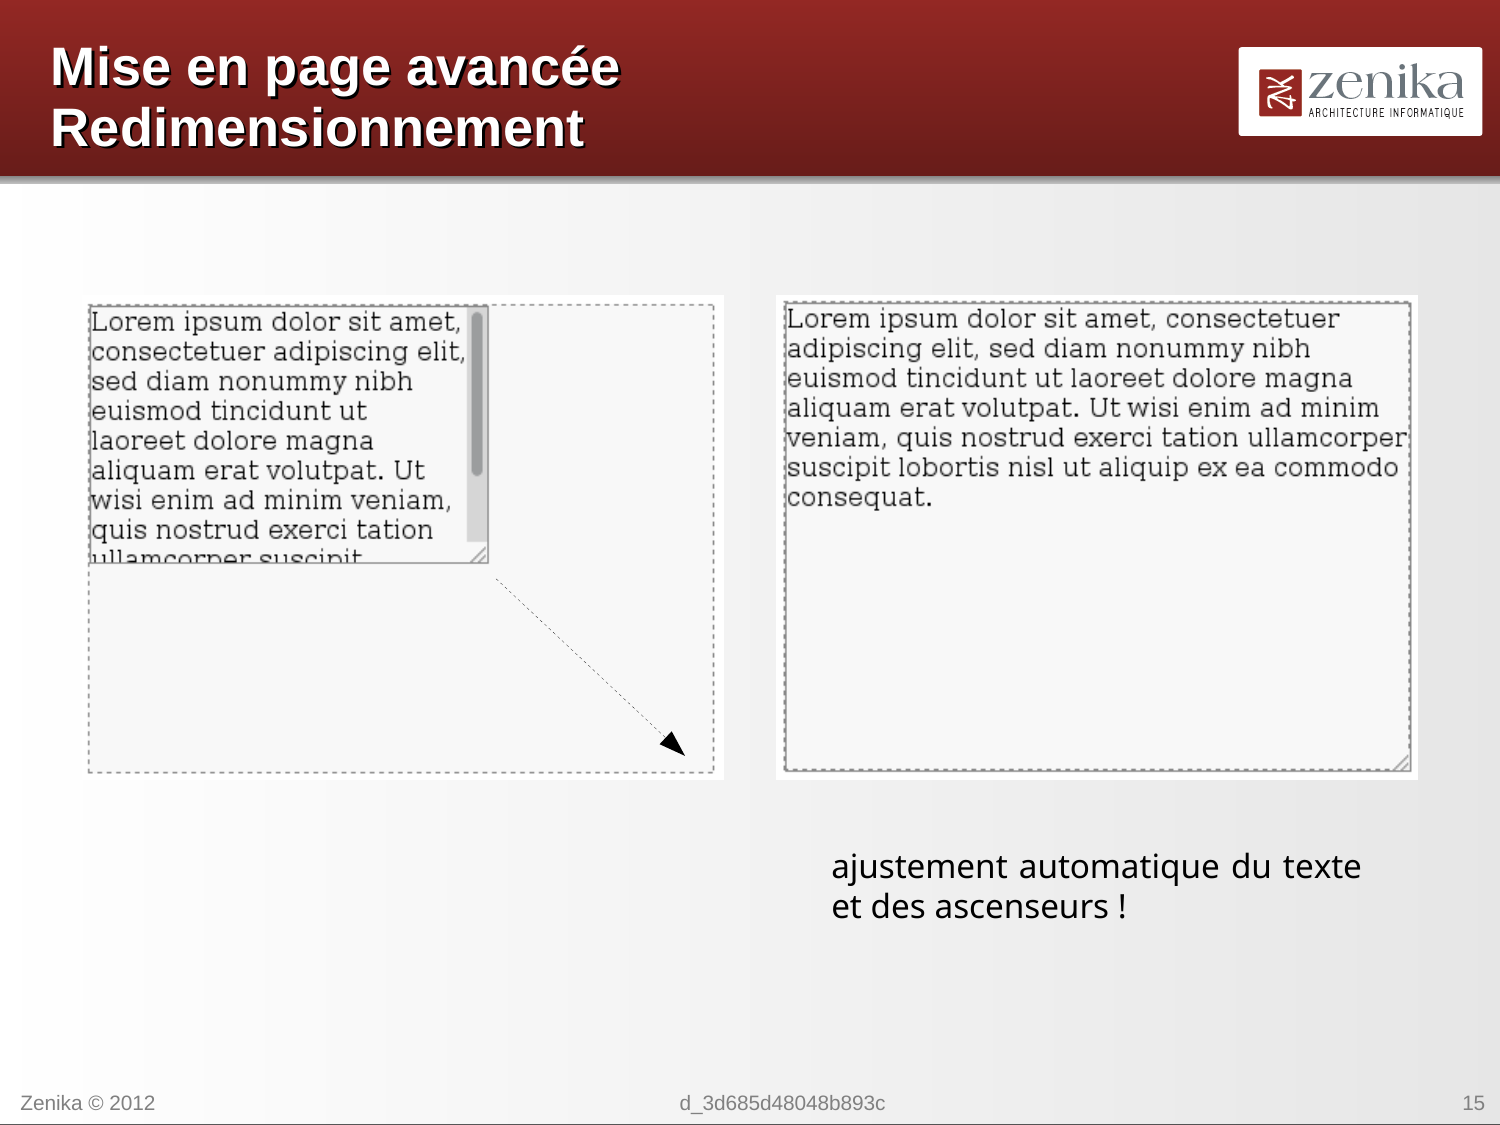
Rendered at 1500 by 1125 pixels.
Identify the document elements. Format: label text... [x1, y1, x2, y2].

picture [1257, 58, 1464, 125]
picture [82, 295, 724, 780]
picture [776, 295, 1418, 780]
text_box ajustement automatique du texte et des ascenseurs ! [819, 833, 1375, 969]
title Mise en page avancée Redimensionnement [50, 15, 1206, 180]
